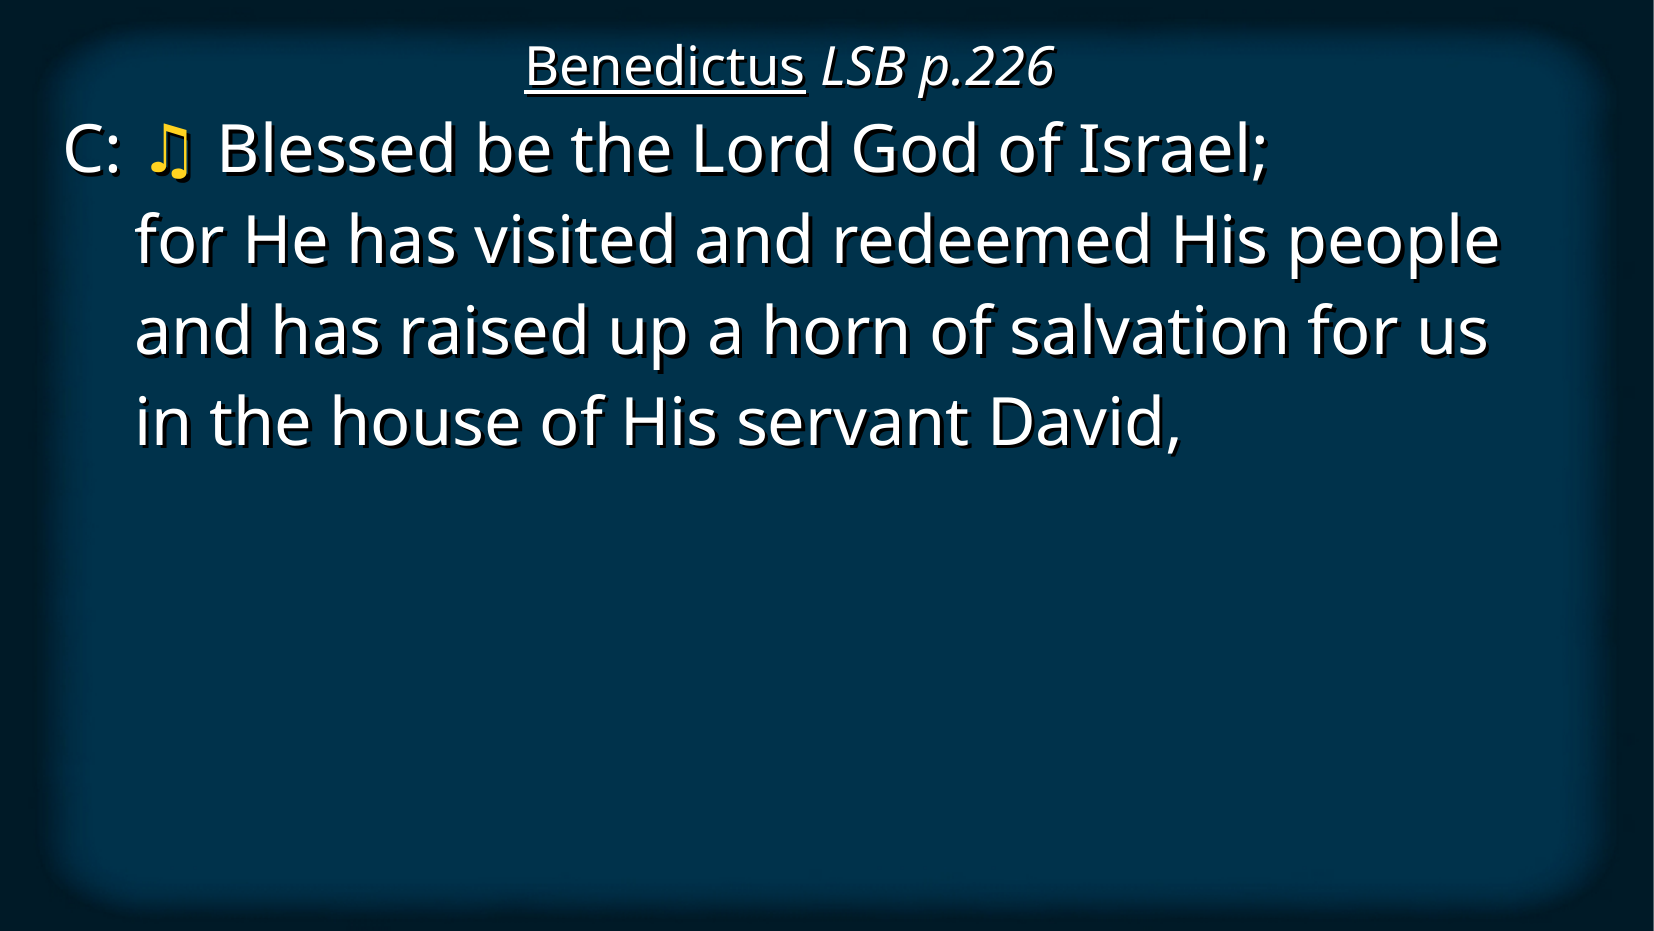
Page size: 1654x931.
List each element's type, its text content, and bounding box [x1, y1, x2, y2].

text_box Benedictus LSB p.226 C: ♫ Blessed be the Lord God of Israel; for He has visited and redeemed His people and has raised up a horn of salvation for us in the house of His servant David, [47, 20, 1533, 462]
picture [0, 0, 1654, 931]
